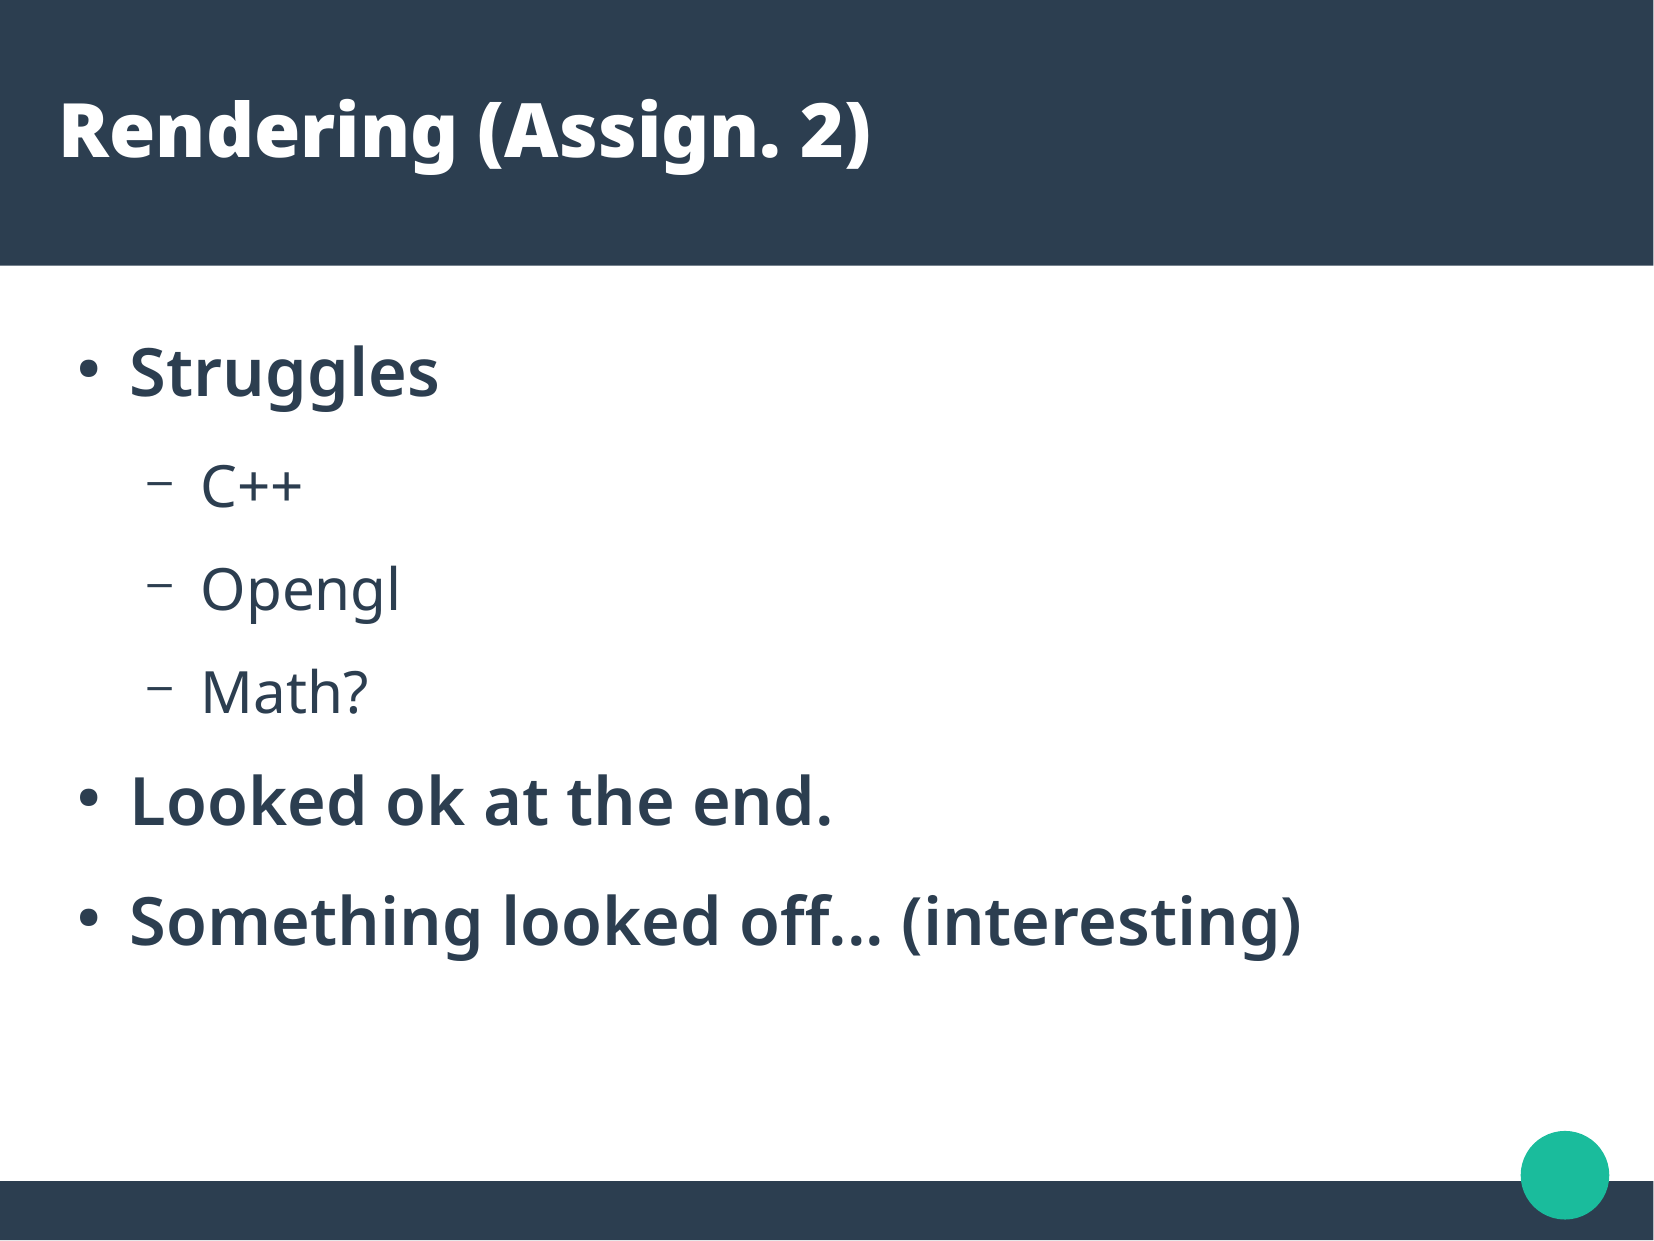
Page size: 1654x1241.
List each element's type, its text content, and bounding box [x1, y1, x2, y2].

title Rendering (Assign. 2) [59, 49, 1595, 207]
list Struggles C++ Opengl Math? Looked ok at the end. Something looked off... (interesting) [59, 324, 1595, 1152]
